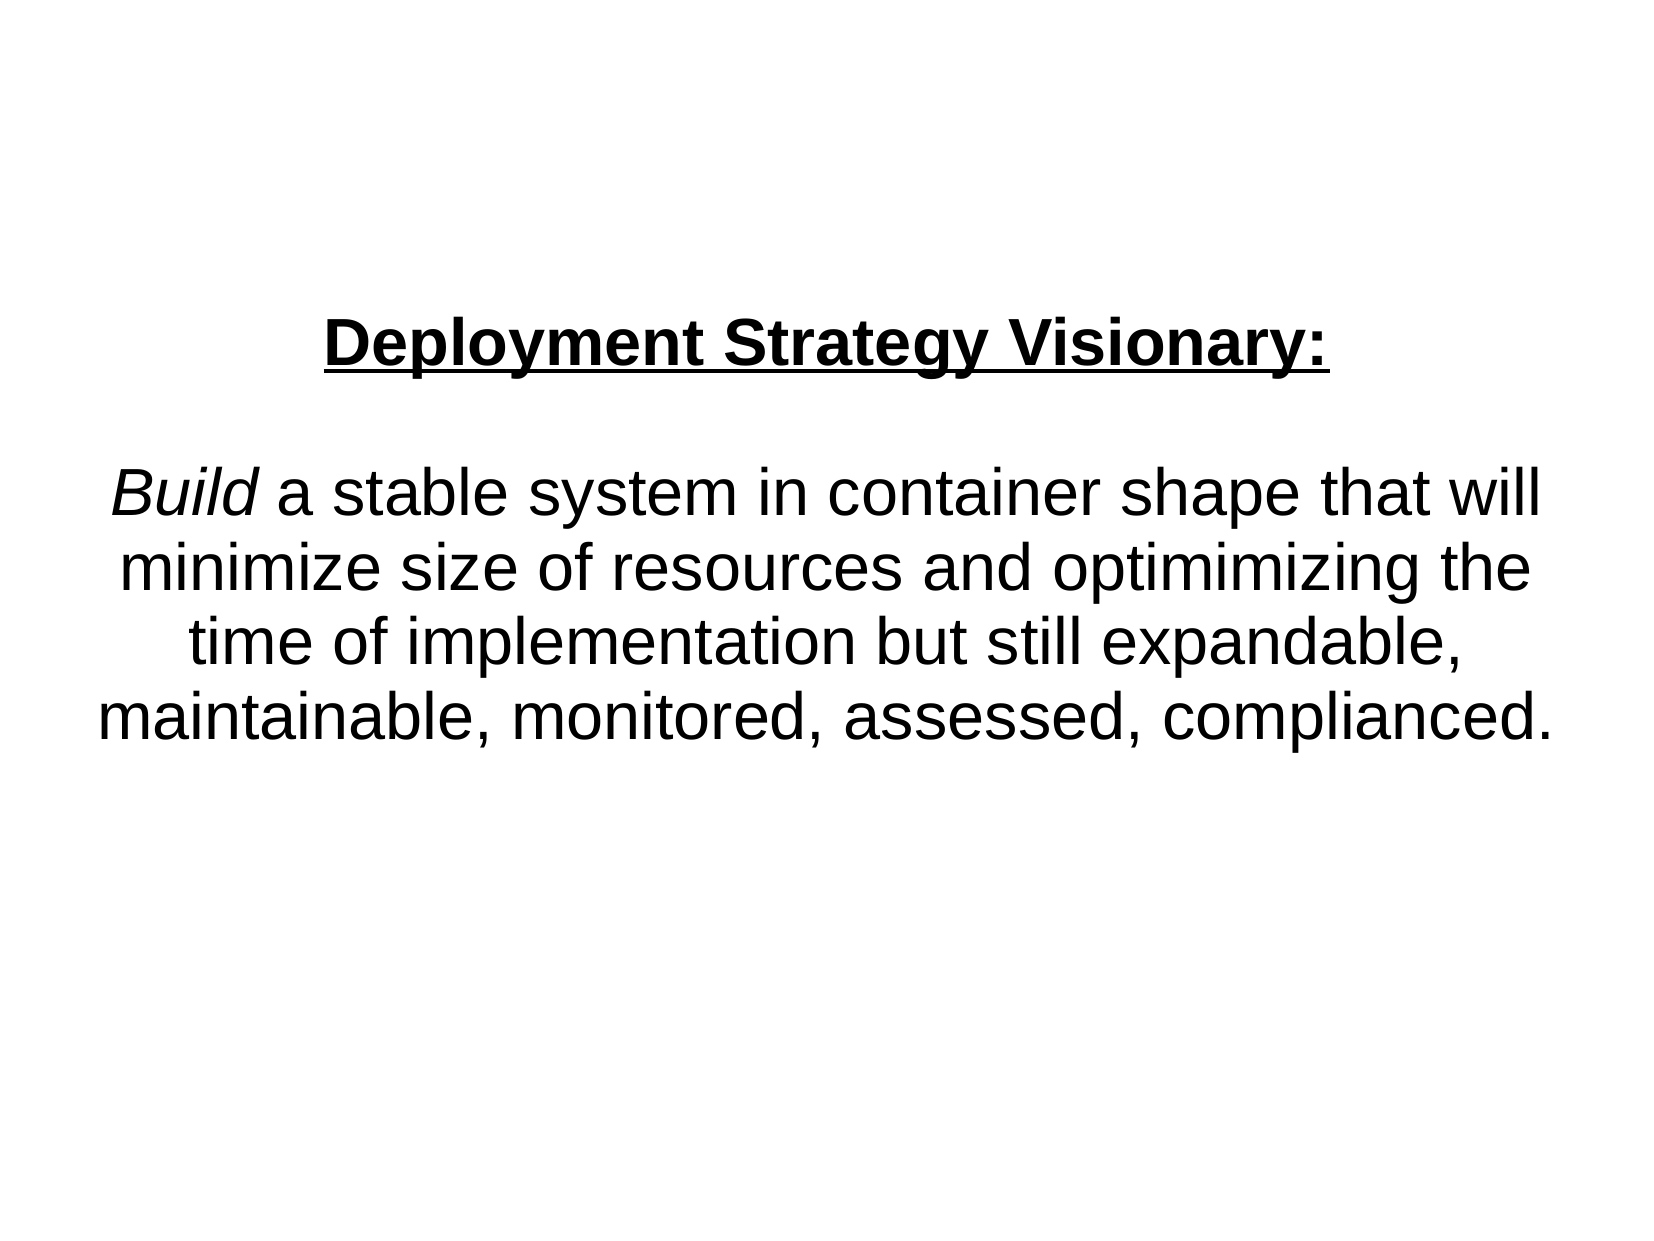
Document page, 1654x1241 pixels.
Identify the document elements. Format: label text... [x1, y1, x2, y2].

subtitle Deployment Strategy Visionary: Build a stable system in container shape that will minimize size of resources and optimimizing the time of implementation but still expandable, maintainable, monitored, assessed, complianced. [82, 49, 1571, 1010]
